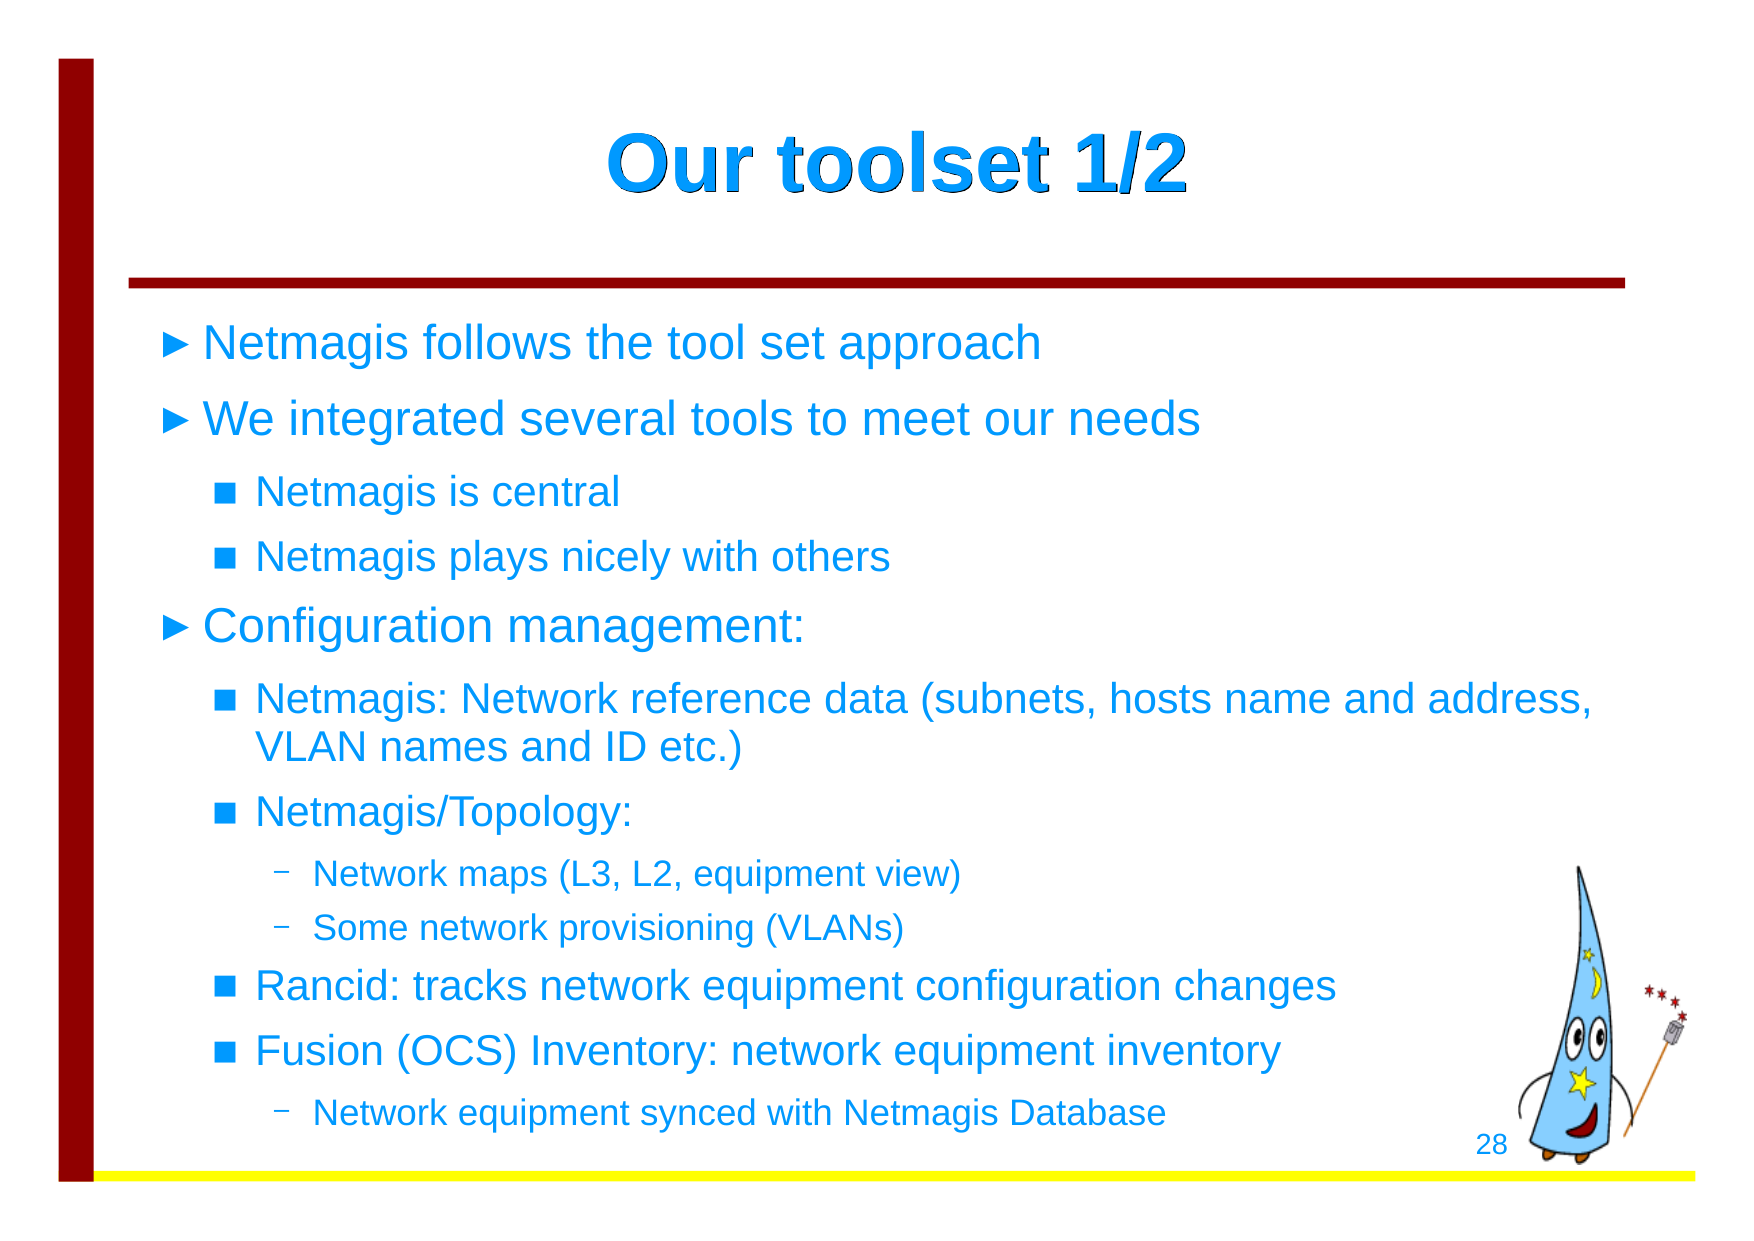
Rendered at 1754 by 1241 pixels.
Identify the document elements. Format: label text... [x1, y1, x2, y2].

title Our toolset 1/2 [152, 74, 1643, 252]
list Netmagis follows the tool set approach We integrated several tools to meet our needs Netmagis is central Netmagis plays nicely with others Configuration management: Netmagis: Network reference data (subnets, hosts name and address, VLAN names and ID etc.) Netmagis/Topology: Network maps (L3, L2, equipment view) Some network provisioning (VLANs) Rancid: tracks network equipment configuration changes Fusion (OCS) Inventory: network equipment inventory Network equipment synced with Netmagis Database [140, 315, 1614, 1134]
picture [1518, 865, 1687, 1165]
